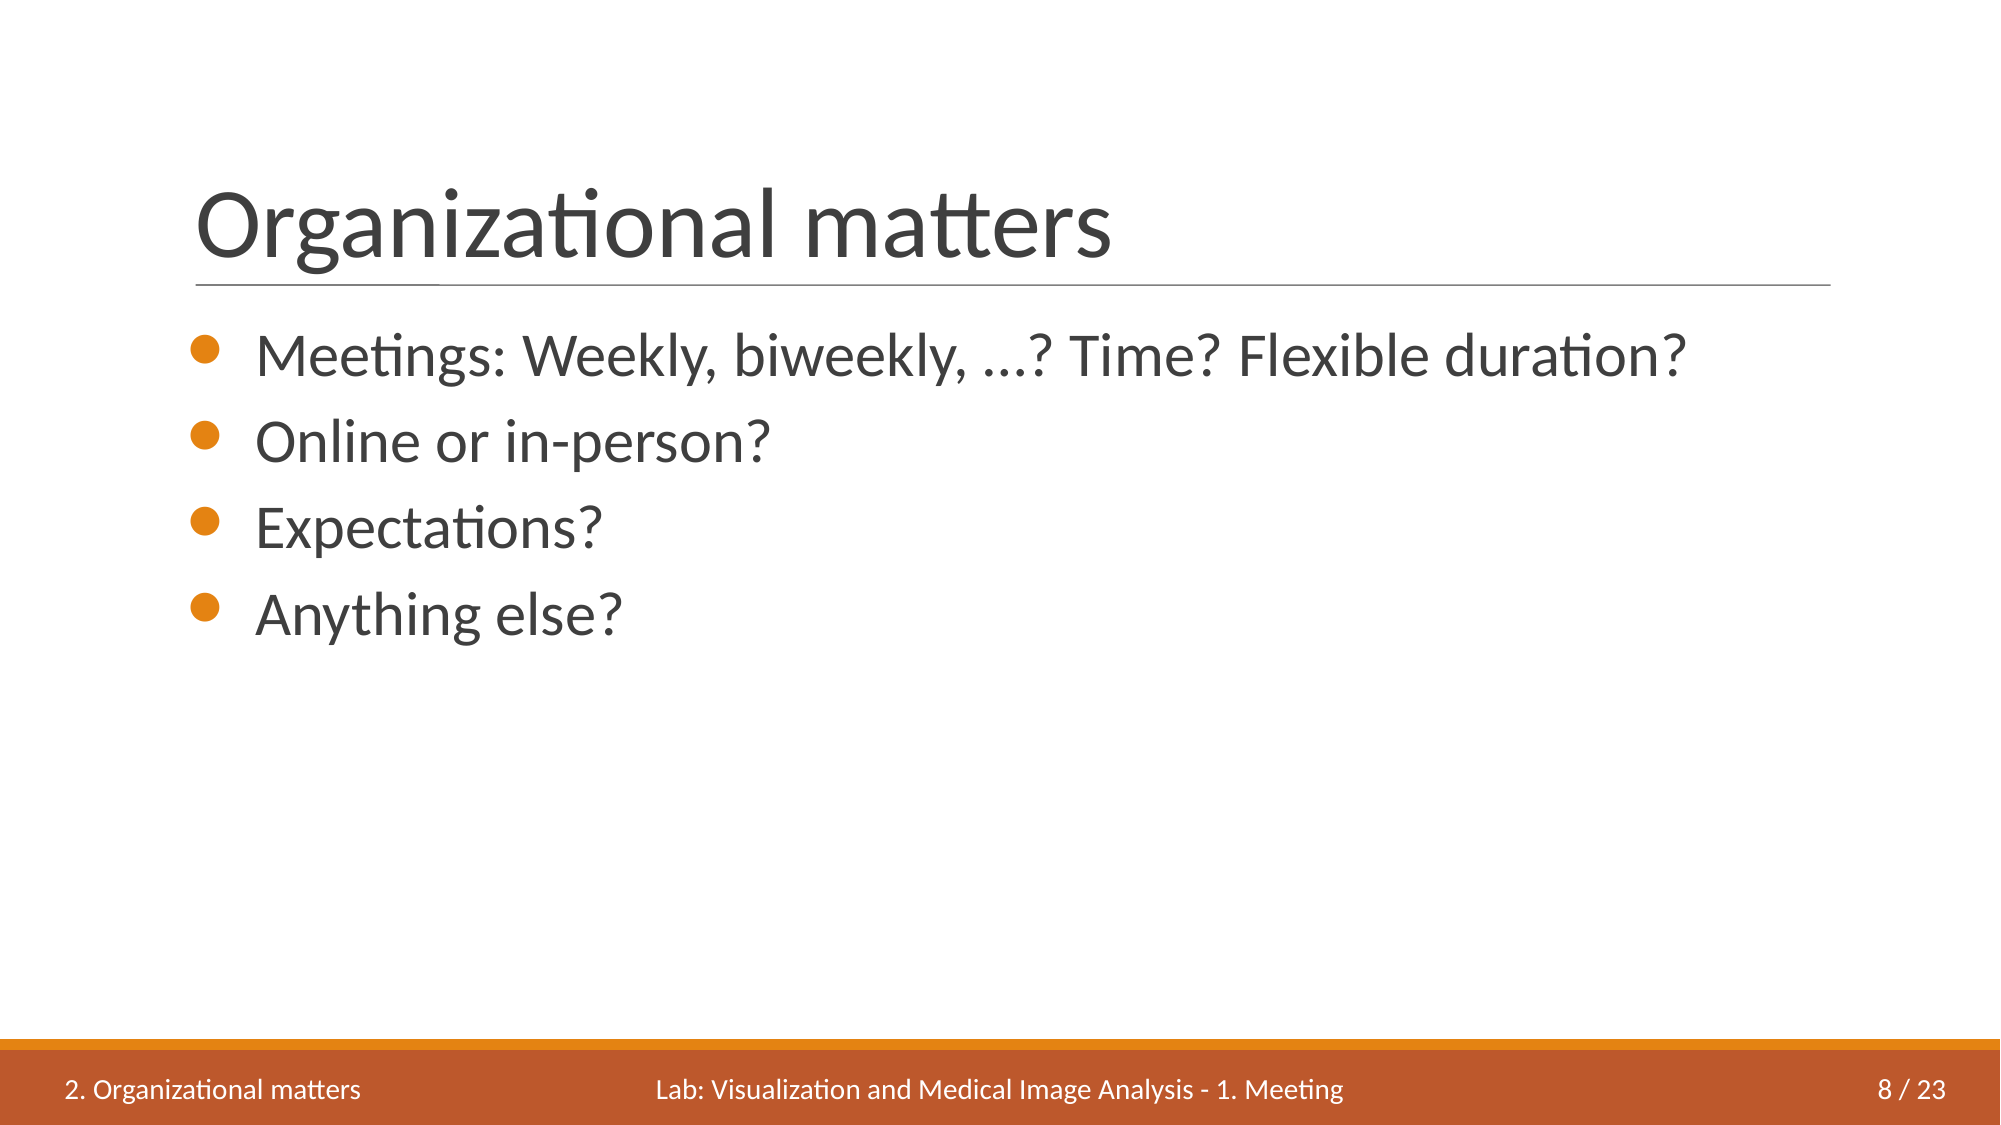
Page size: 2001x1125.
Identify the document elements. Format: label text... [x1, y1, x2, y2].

title Organizational matters [180, 47, 1830, 285]
slide_number 2. Organizational matters [49, 753, 412, 1125]
list Meetings: Weekly, biweekly, …? Time? Flexible duration? Online or in-person? Expectations? Anything else? [180, 302, 1830, 941]
slide_number Lab: Visualization and Medical Image Analysis - 1. Meeting [552, 753, 1448, 1125]
slide_number 1 / 23 [1741, 753, 1962, 1125]
